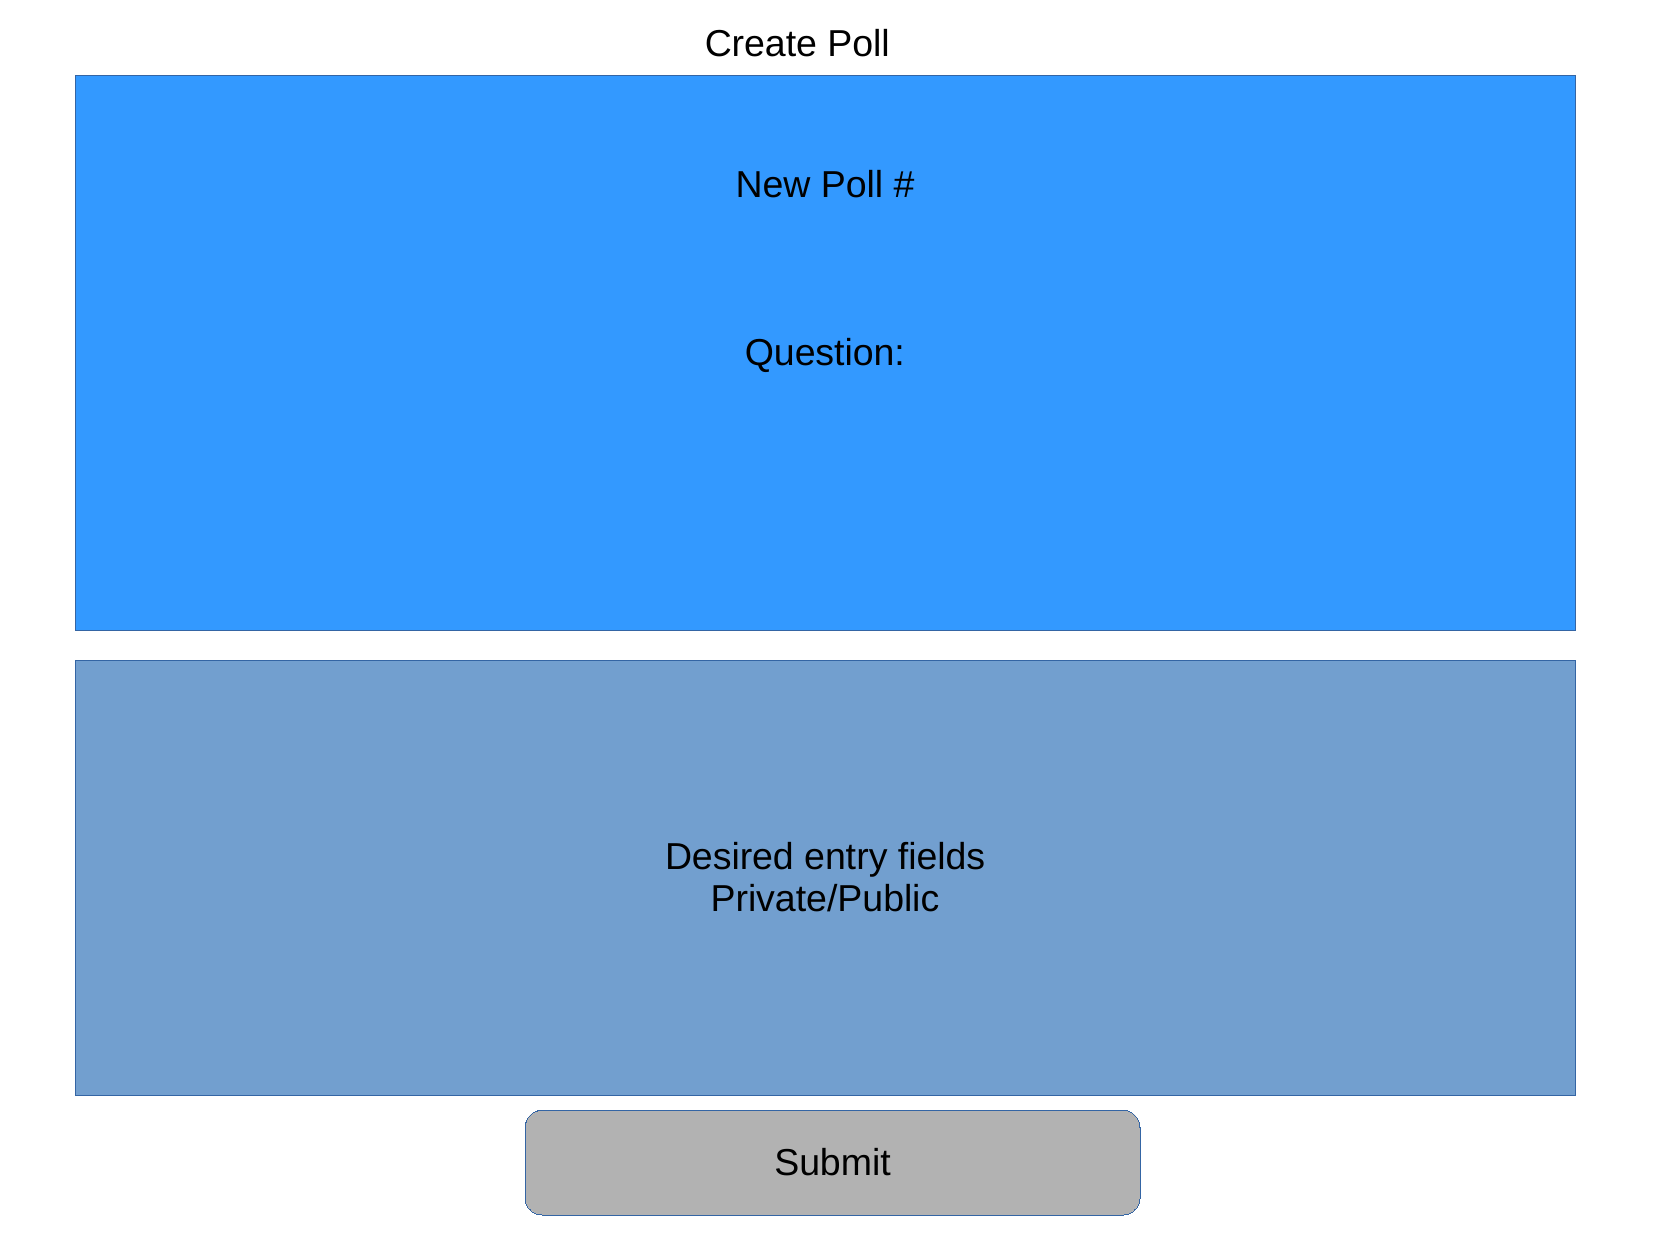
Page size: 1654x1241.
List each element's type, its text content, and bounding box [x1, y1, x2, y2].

text_box Submit [525, 1110, 1141, 1216]
text_box New Poll # Question: [75, 75, 1576, 631]
text_box Desired entry fields Private/Public [75, 660, 1576, 1096]
text_box Create Poll [690, 15, 916, 72]
